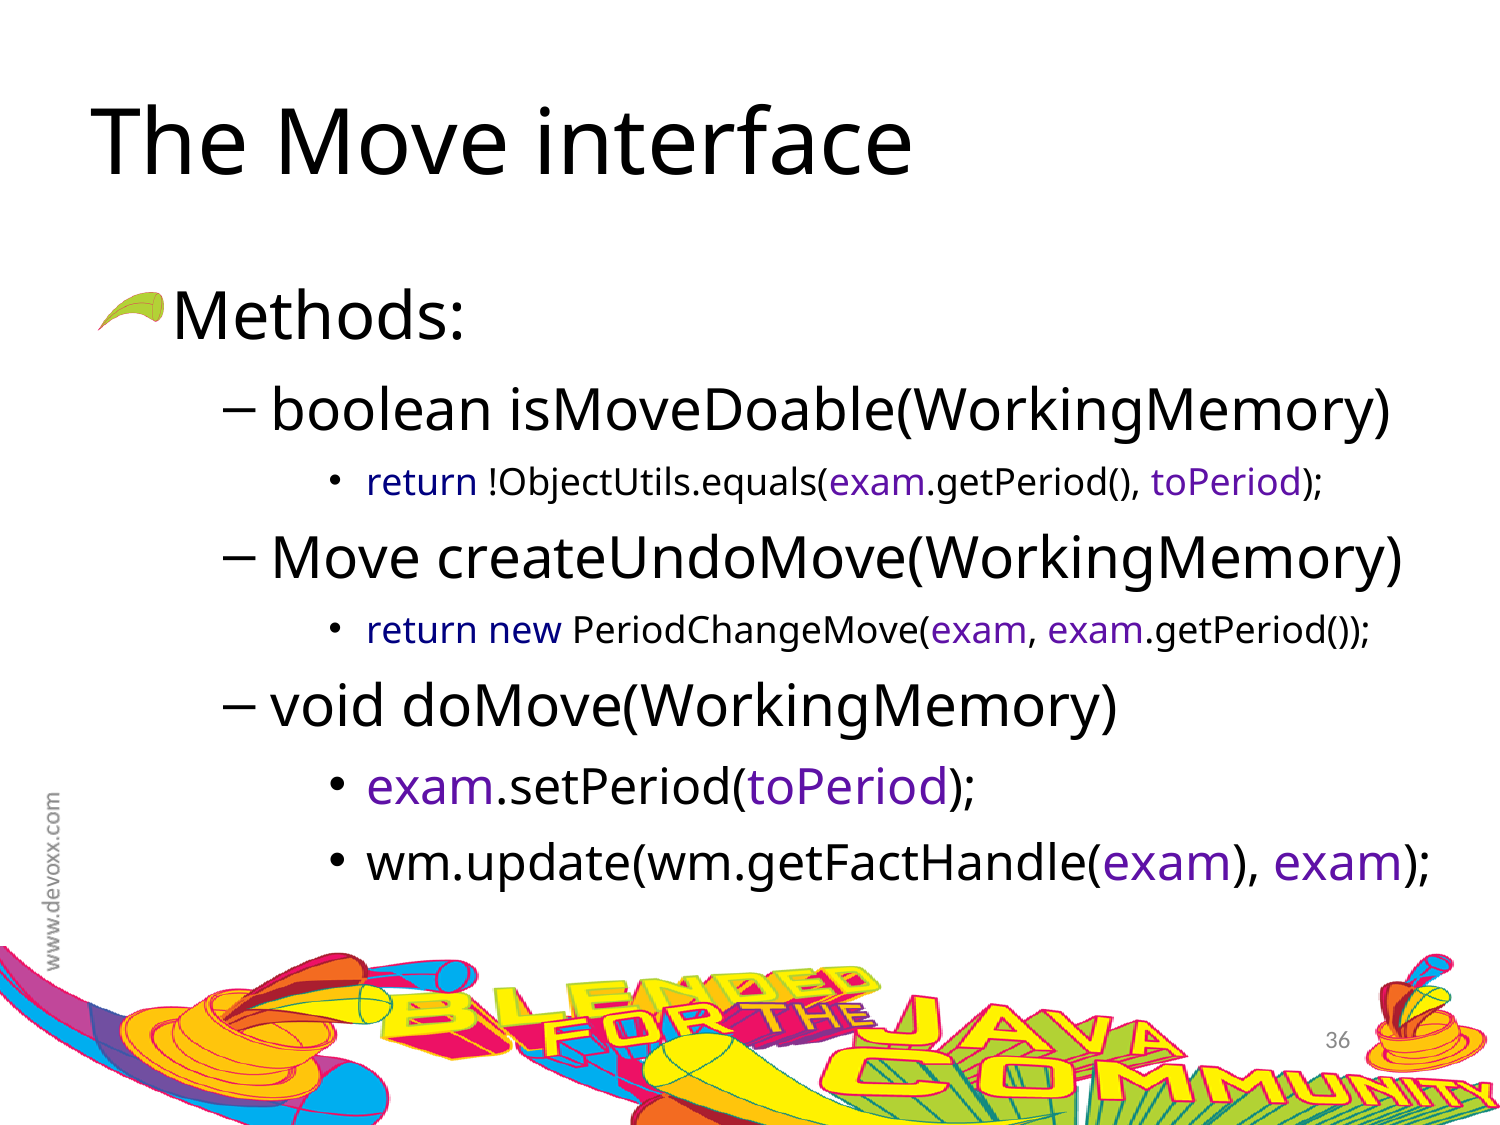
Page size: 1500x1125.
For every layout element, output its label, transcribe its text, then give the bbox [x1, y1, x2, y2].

list Methods: boolean isMoveDoable(WorkingMemory) return !ObjectUtils.equals(exam.getPeriod(), toPeriod); Move createUndoMove(WorkingMemory) return new PeriodChangeMove(exam, exam.getPeriod()); void doMove(WorkingMemory) exam.setPeriod(toPeriod); wm.update(wm.getFactHandle(exam), exam); [74, 262, 1463, 881]
picture [0, 757, 1500, 1125]
title The Move interface [75, 45, 1426, 233]
